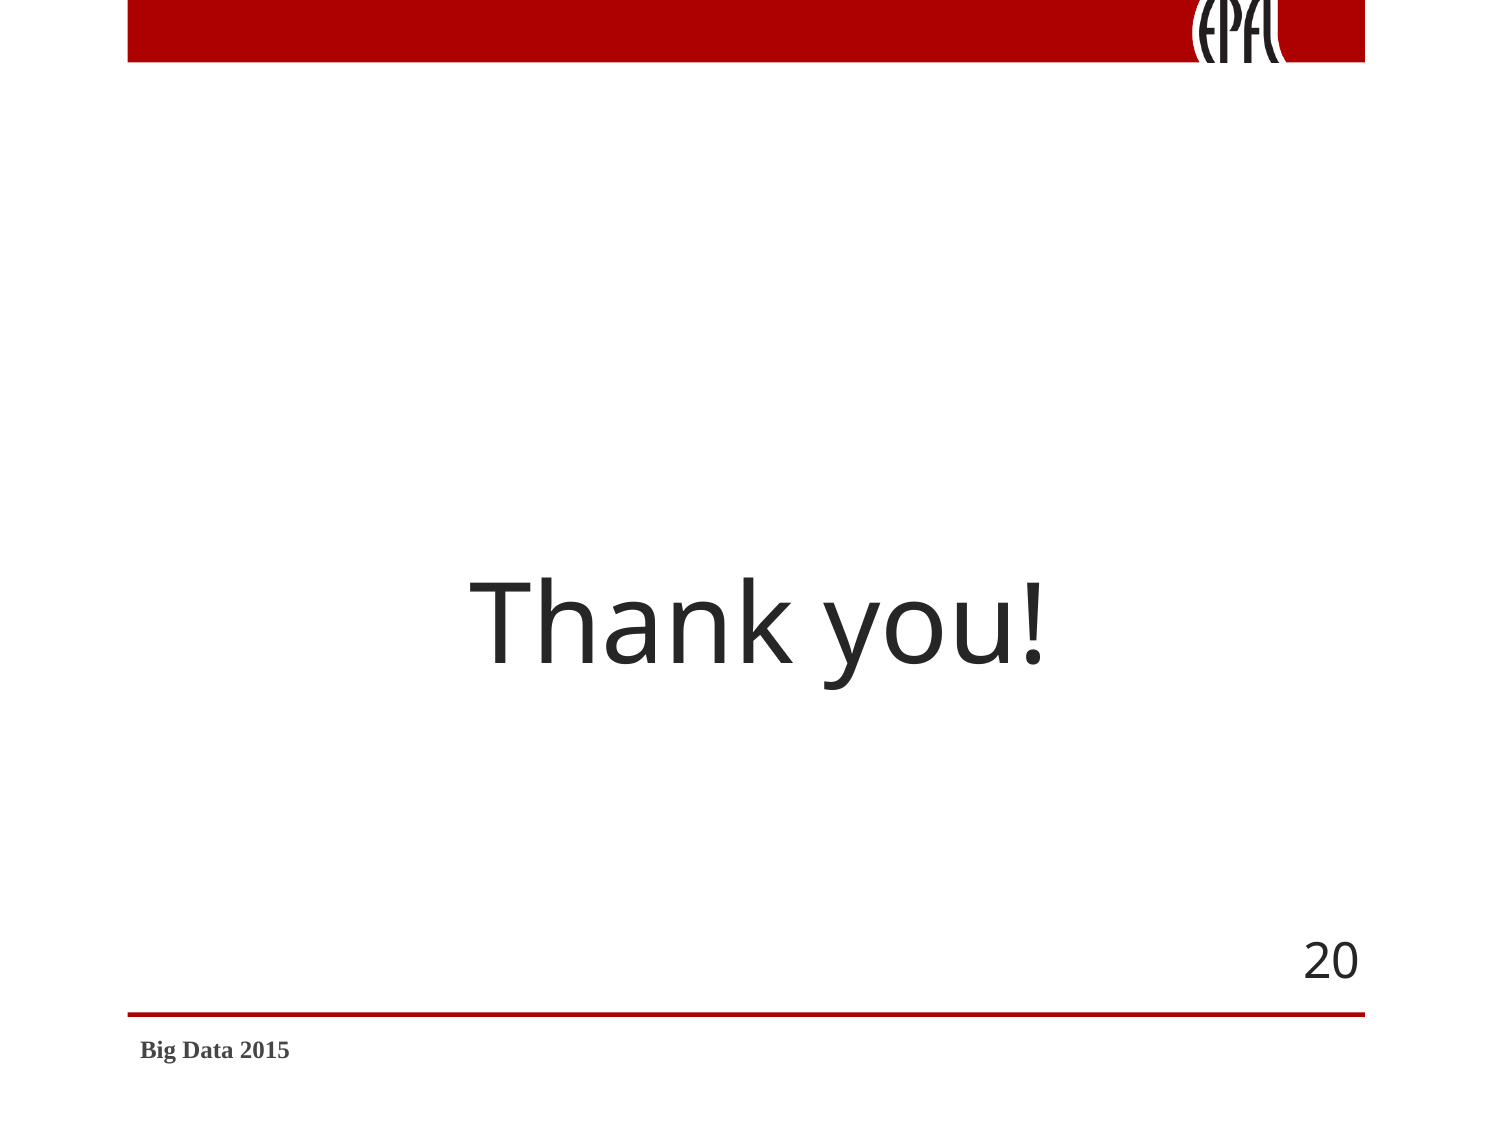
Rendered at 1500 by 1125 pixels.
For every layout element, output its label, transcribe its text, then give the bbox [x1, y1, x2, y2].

slide_number <numéro> [1250, 933, 1375, 993]
picture [0, 0, 1500, 1125]
footer Big Data 2015 [125, 1018, 925, 1079]
title Thank you! [454, 503, 1080, 694]
